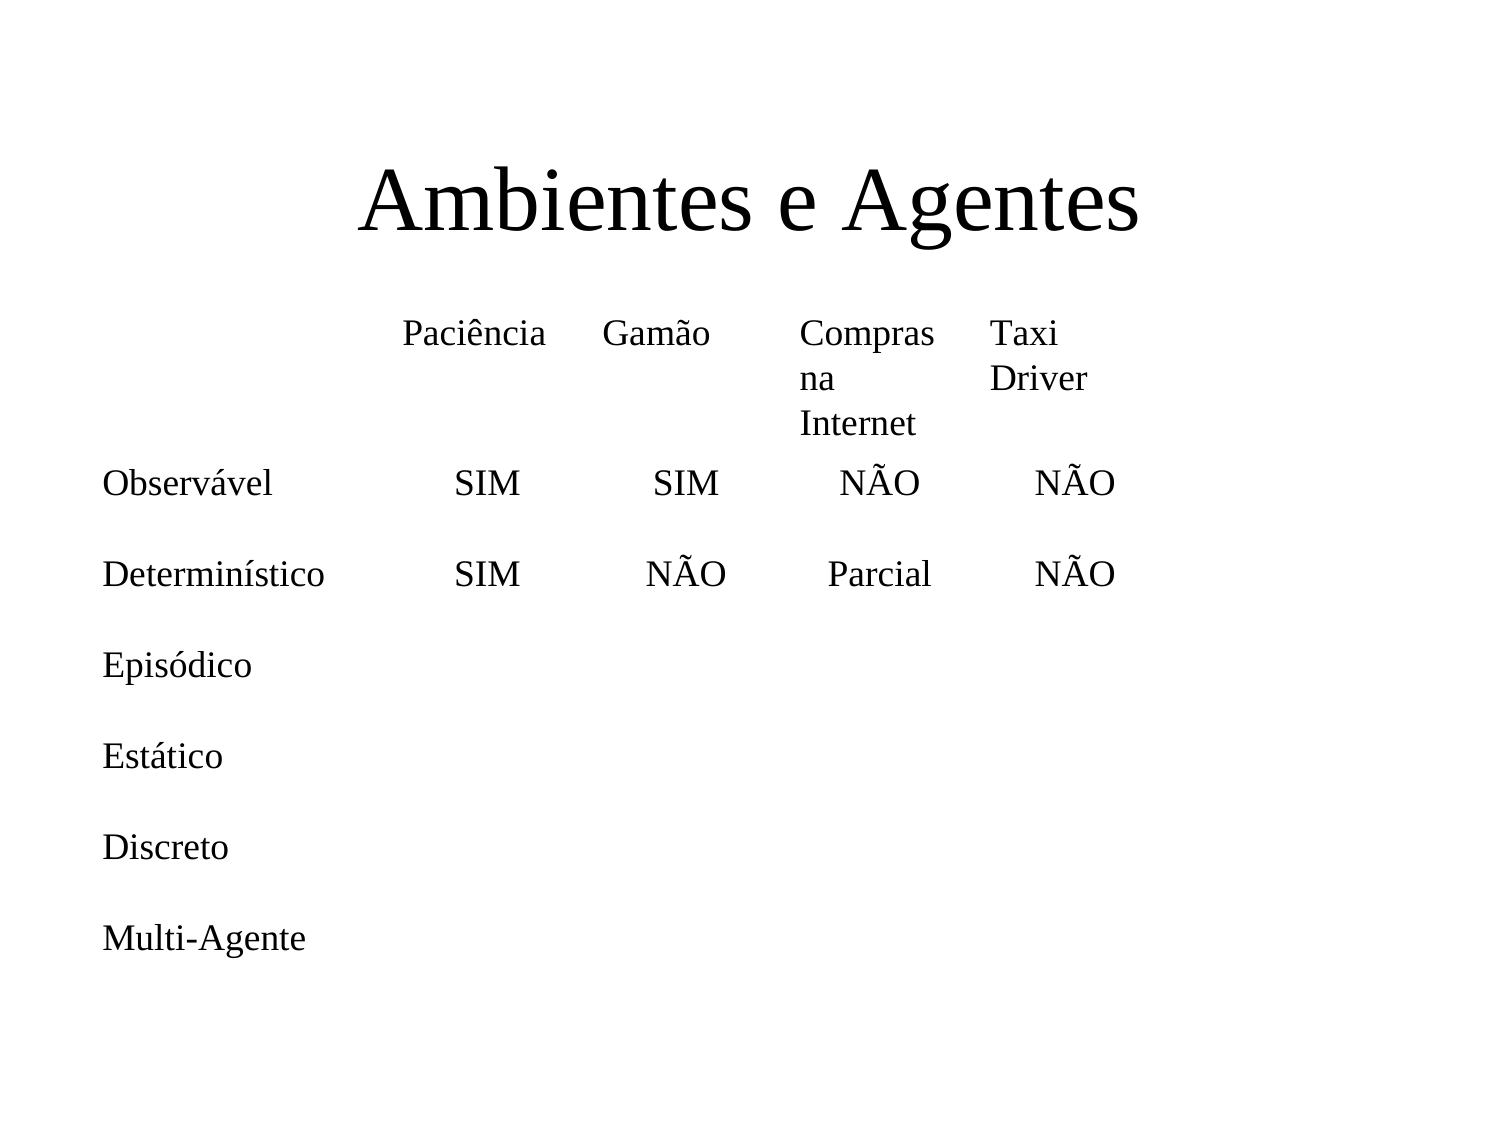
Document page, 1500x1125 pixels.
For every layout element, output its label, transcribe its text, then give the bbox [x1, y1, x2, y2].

table_cell [388, 723, 587, 814]
title Ambientes e Agentes [112, 99, 1388, 288]
table_cell [785, 905, 975, 996]
table_cell Observável [88, 450, 388, 541]
table_cell [587, 632, 785, 723]
table_cell [785, 632, 975, 723]
table_cell Parcial [785, 541, 975, 632]
table_cell [587, 905, 785, 996]
table_cell [388, 632, 587, 723]
table_cell NÃO [975, 450, 1175, 541]
table_header [88, 300, 388, 450]
table_header Compras na Internet [785, 300, 975, 450]
table_cell SIM [388, 541, 587, 632]
table_cell [785, 723, 975, 814]
table_cell Discreto [88, 814, 388, 905]
table_cell [975, 723, 1175, 814]
table_cell NÃO [587, 541, 785, 632]
table_cell Episódico [88, 632, 388, 723]
table_cell [975, 814, 1175, 905]
table_cell SIM [388, 450, 587, 541]
table_cell Multi-Agente [88, 905, 388, 996]
table_cell [975, 632, 1175, 723]
table_cell Determinístico [88, 541, 388, 632]
table_header Paciência [388, 300, 587, 450]
table_cell NÃO [975, 541, 1175, 632]
table_cell [587, 723, 785, 814]
table_cell [388, 905, 587, 996]
table_cell NÃO [785, 450, 975, 541]
table_cell [587, 814, 785, 905]
table_cell Estático [88, 723, 388, 814]
table_cell [785, 814, 975, 905]
table_header Gamão [587, 300, 785, 450]
table_header Taxi Driver [975, 300, 1175, 450]
table_cell SIM [587, 450, 785, 541]
table_cell [975, 905, 1175, 996]
table_cell [388, 814, 587, 905]
